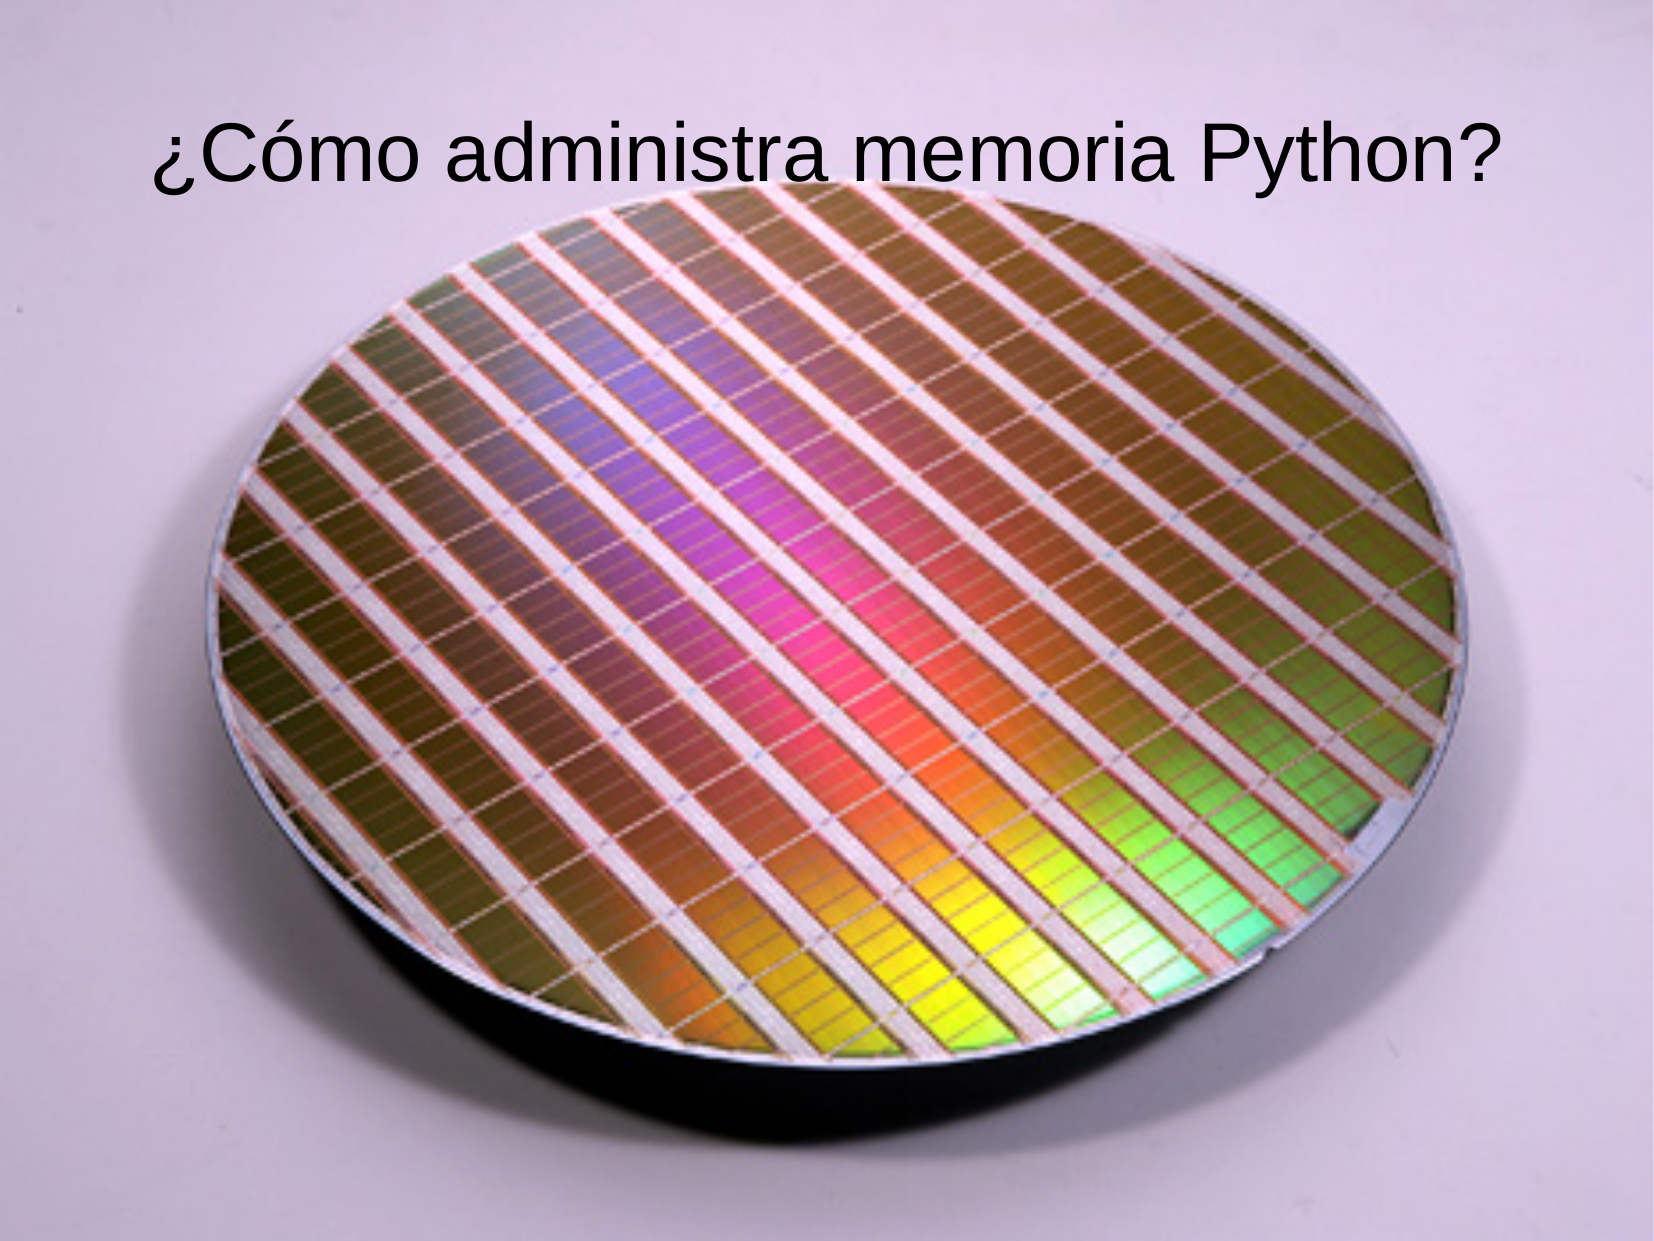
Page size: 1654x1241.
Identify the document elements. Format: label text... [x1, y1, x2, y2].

title ¿Cómo administra memoria Python? [82, 49, 1571, 257]
subtitle [82, 290, 1571, 1109]
picture [0, 0, 1654, 1241]
